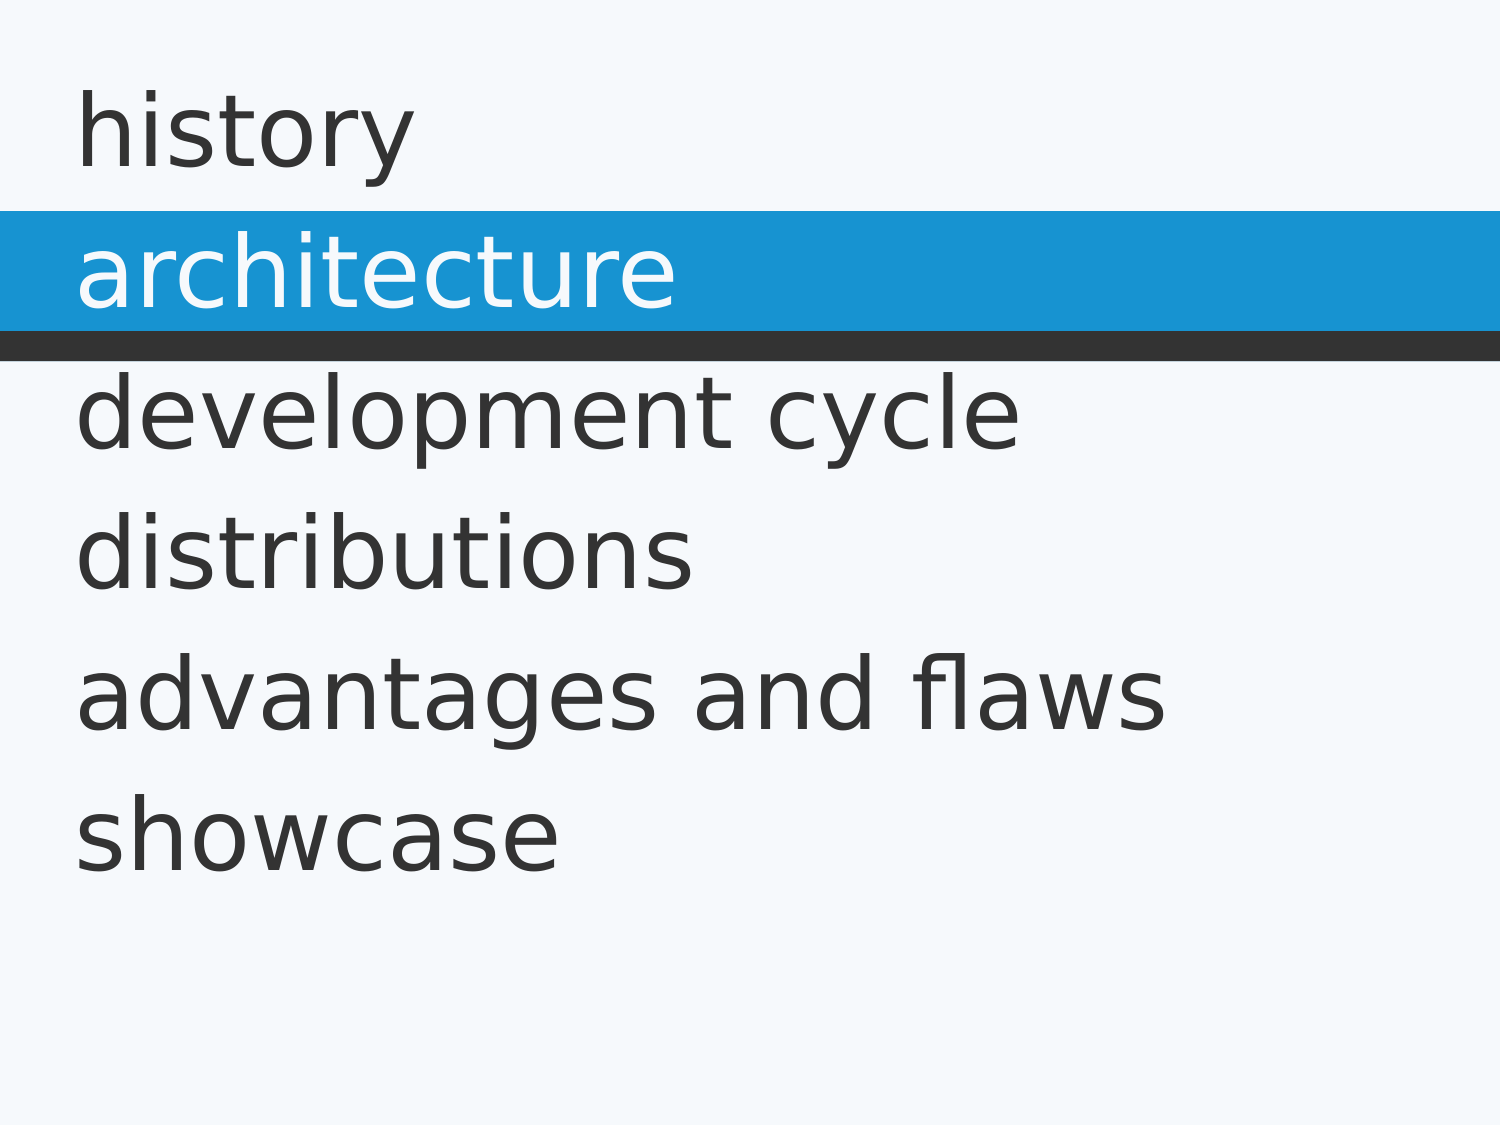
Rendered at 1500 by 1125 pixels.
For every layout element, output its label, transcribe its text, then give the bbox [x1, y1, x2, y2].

text_box [1447, 211, 1500, 362]
text_box [0, 211, 59, 362]
list history architecture development cycle distributions advantages and flaws showcase [59, 59, 1447, 1069]
